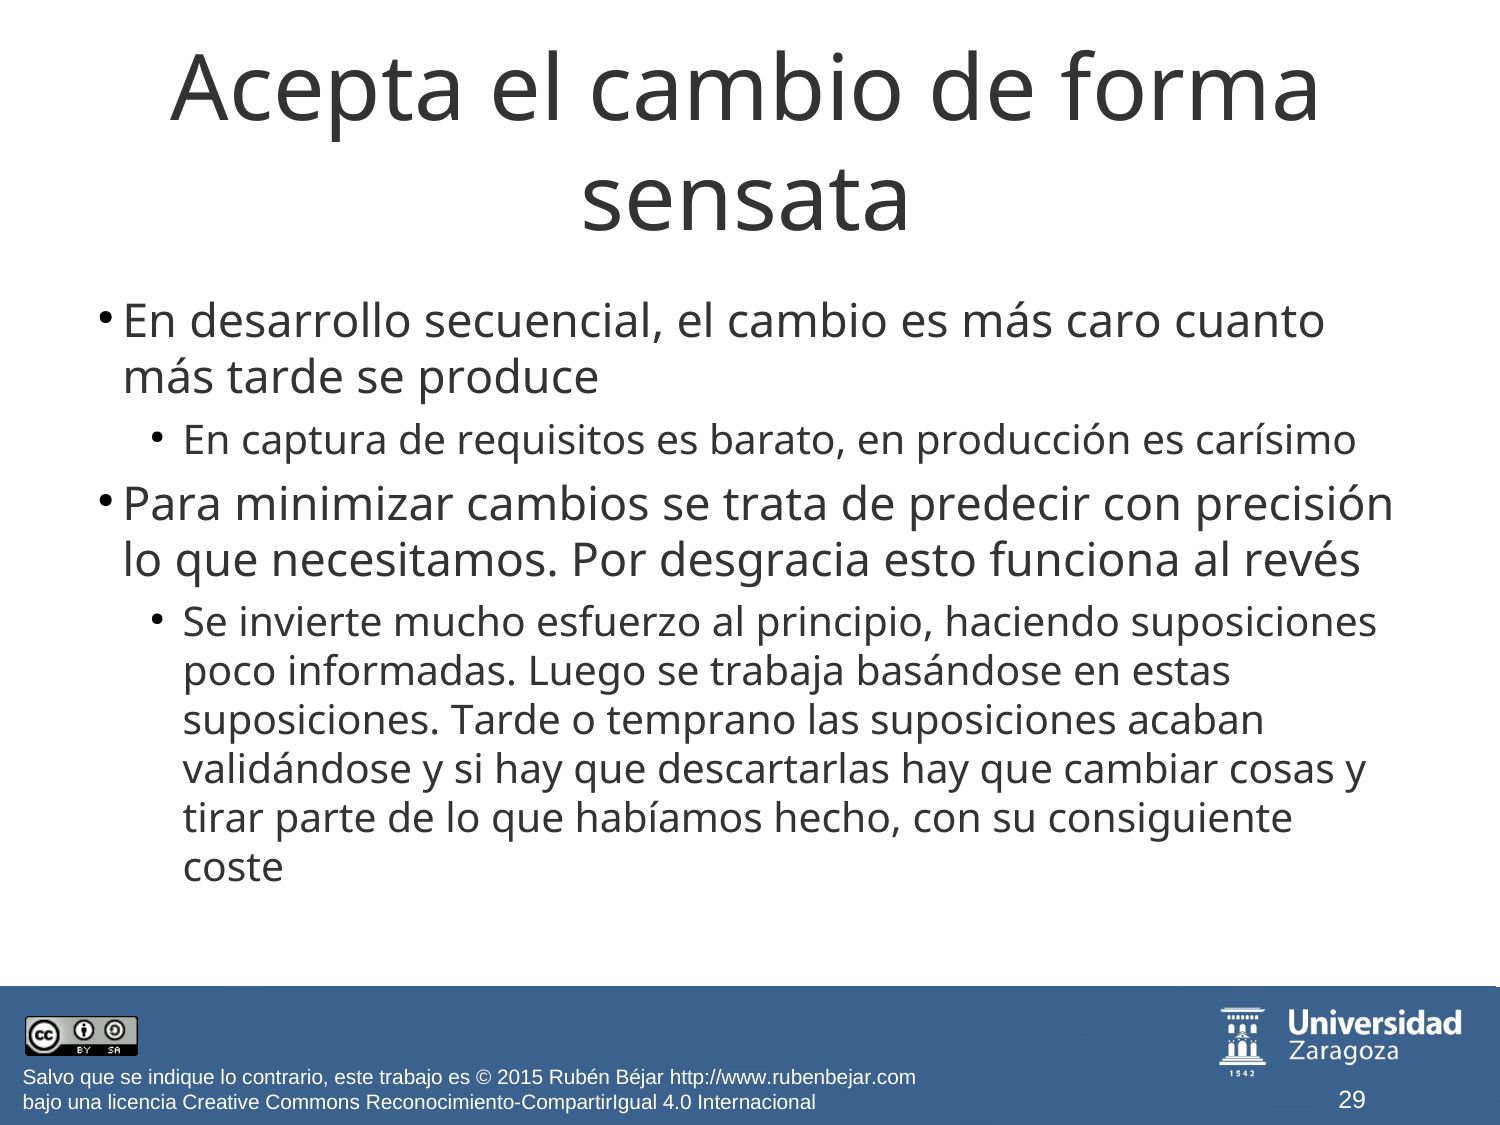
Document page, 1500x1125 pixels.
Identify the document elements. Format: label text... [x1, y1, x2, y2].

list En desarrollo secuencial, el cambio es más caro cuanto más tarde se produce En captura de requisitos es barato, en producción es carísimo Para minimizar cambios se trata de predecir con precisión lo que necesitamos. Por desgracia esto funciona al revés Se invierte mucho esfuerzo al principio, haciendo suposiciones poco informadas. Luego se trabaja basándose en estas suposiciones. Tarde o temprano las suposiciones acaban validándose y si hay que descartarlas hay que cambiar cosas y tirar parte de lo que habíamos hecho, con su consiguiente coste [82, 283, 1418, 957]
picture [0, 986, 1500, 1125]
title Acepta el cambio de forma sensata [74, 21, 1420, 257]
